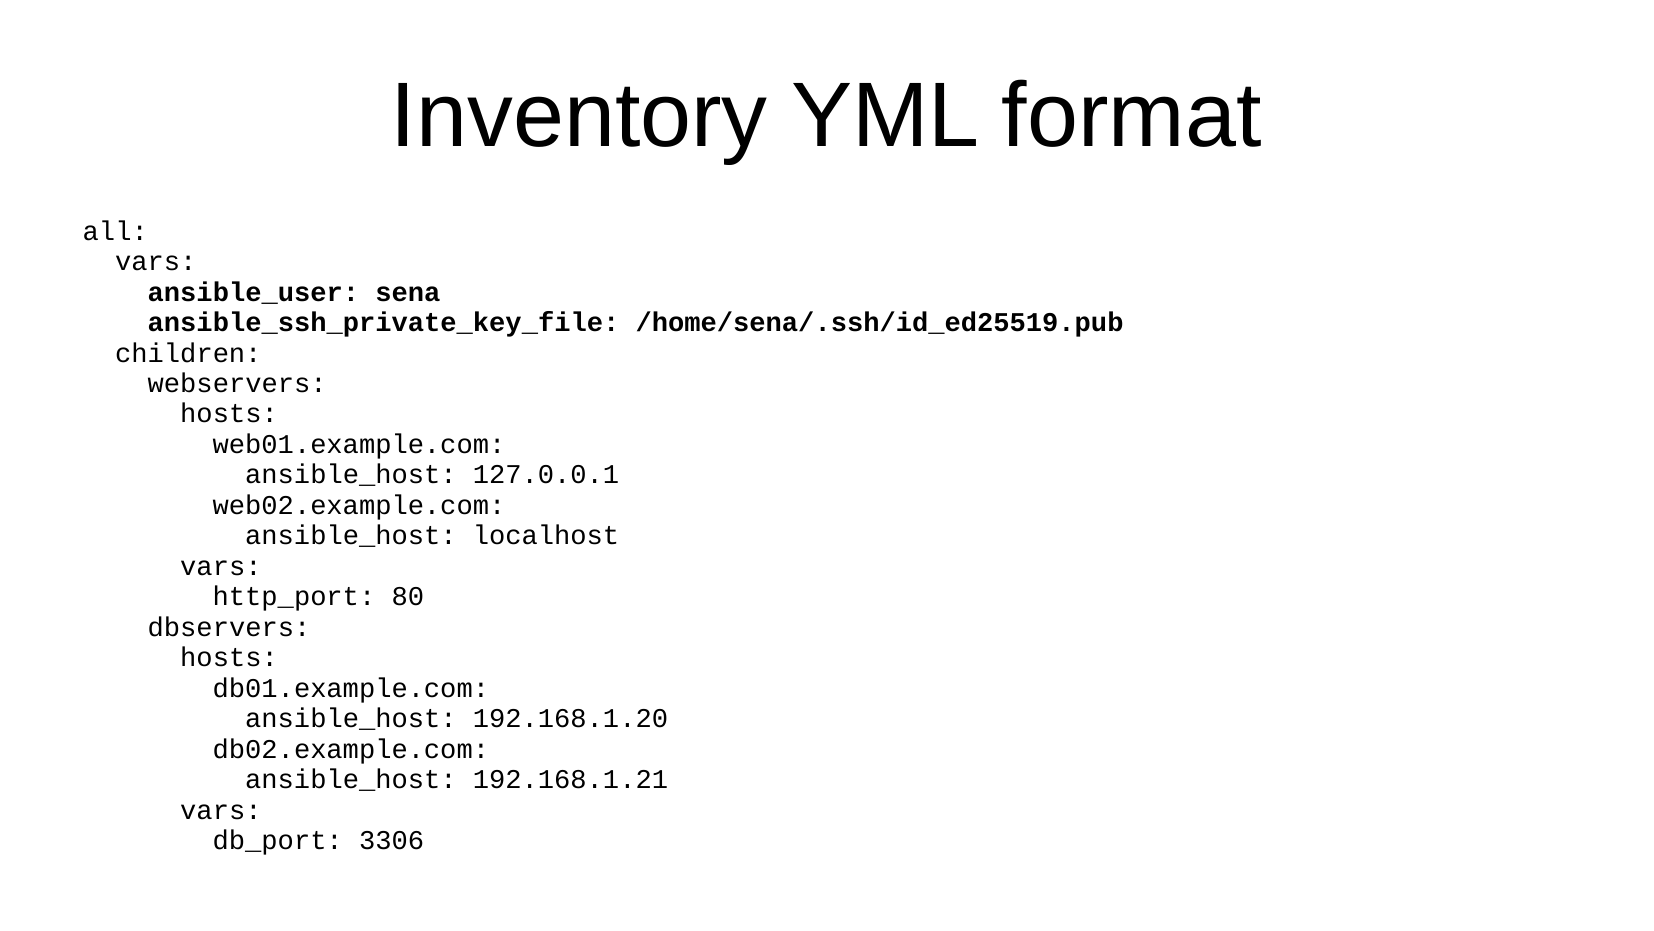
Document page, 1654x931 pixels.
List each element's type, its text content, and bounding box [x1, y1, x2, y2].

list all: vars: ansible_user: sena ansible_ssh_private_key_file: /home/sena/.ssh/id_ed25519.pub children: webservers: hosts: web01.example.com: ansible_host: 127.0.0.1 web02.example.com: ansible_host: localhost vars: http_port: 80 dbservers: hosts: db01.example.com: ansible_host: 192.168.1.20 db02.example.com: ansible_host: 192.168.1.21 vars: db_port: 3306 [82, 217, 1571, 858]
title Inventory YML format [82, 37, 1571, 193]
